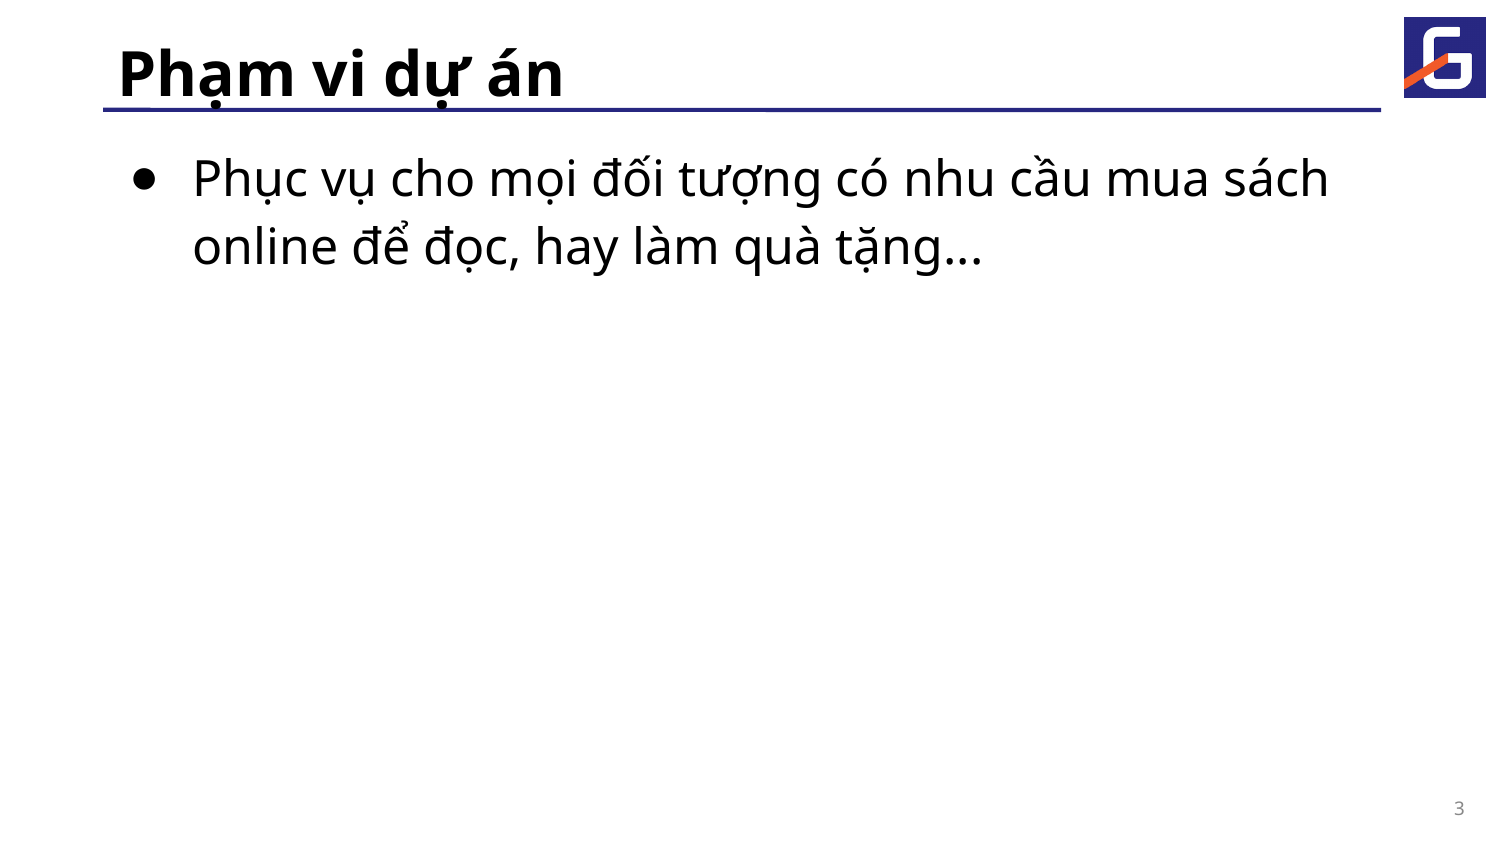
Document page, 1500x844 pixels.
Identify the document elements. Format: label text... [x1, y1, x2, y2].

picture [1404, 17, 1486, 98]
list Phục vụ cho mọi đối tượng có nhu cầu mua sách online để đọc, hay làm quà tặng... [101, 121, 1390, 750]
title Phạm vi dự án [101, 28, 1449, 122]
slide_number <number> [1389, 777, 1480, 842]
